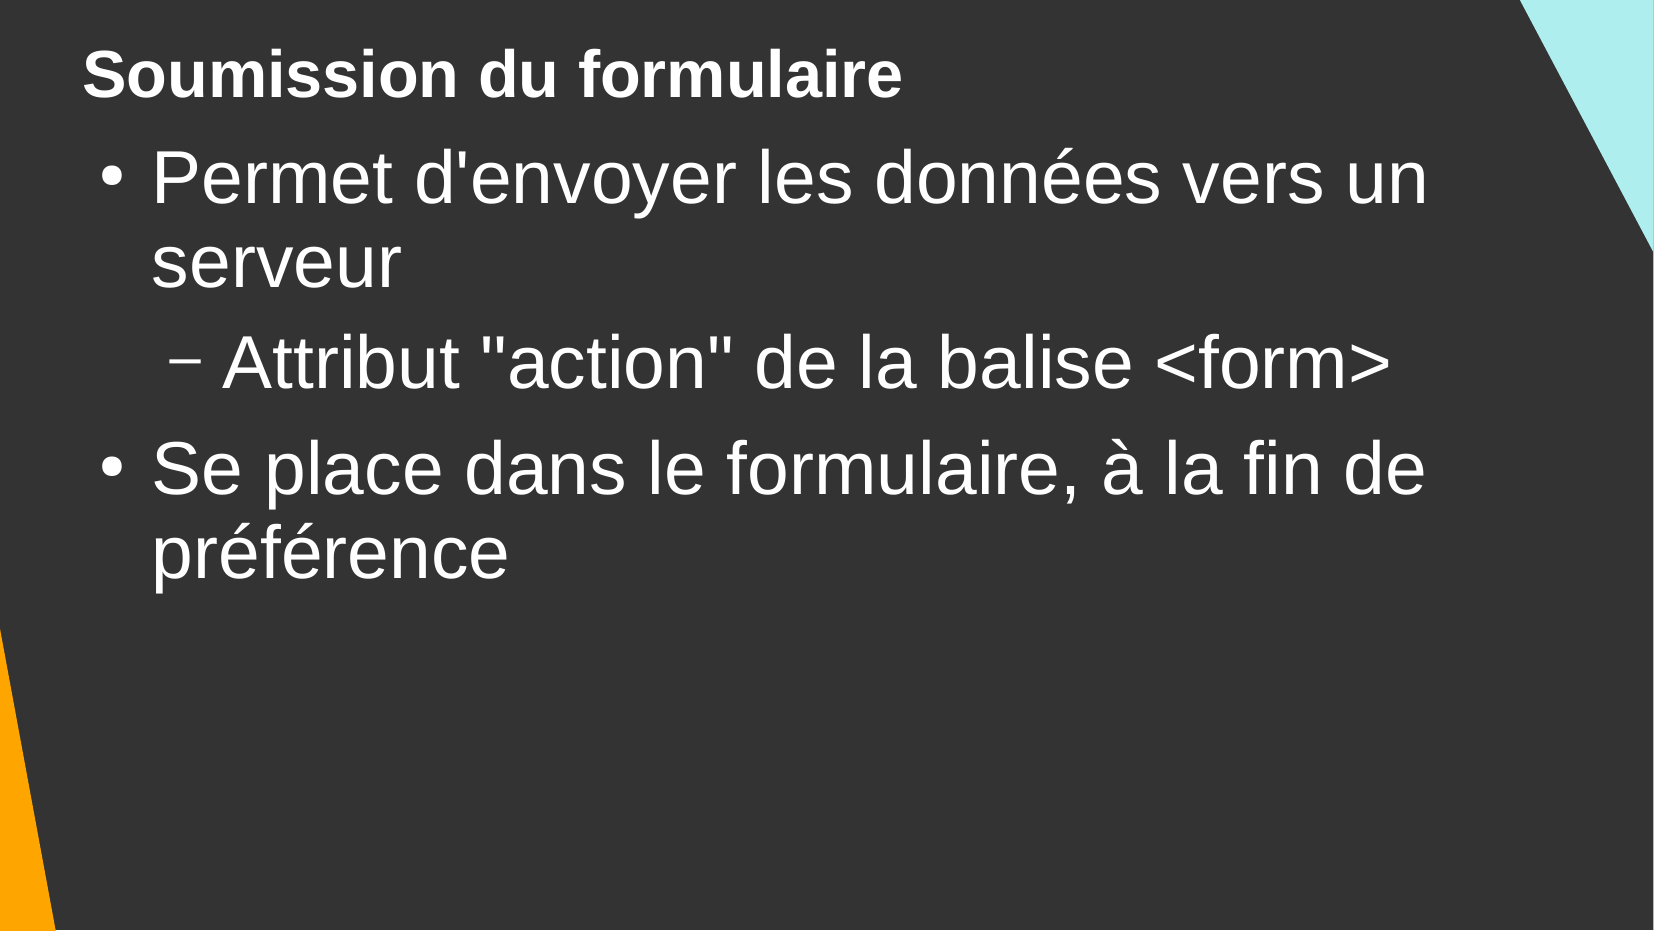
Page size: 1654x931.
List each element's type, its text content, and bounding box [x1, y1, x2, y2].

text_box [0, 628, 56, 931]
text_box [1519, 0, 1654, 254]
list Permet d'envoyer les données vers un serveur Attribut "action" de la balise <form> Se place dans le formulaire, à la fin de préférence [80, 135, 1605, 615]
title Soumission du formulaire [82, 37, 1571, 114]
